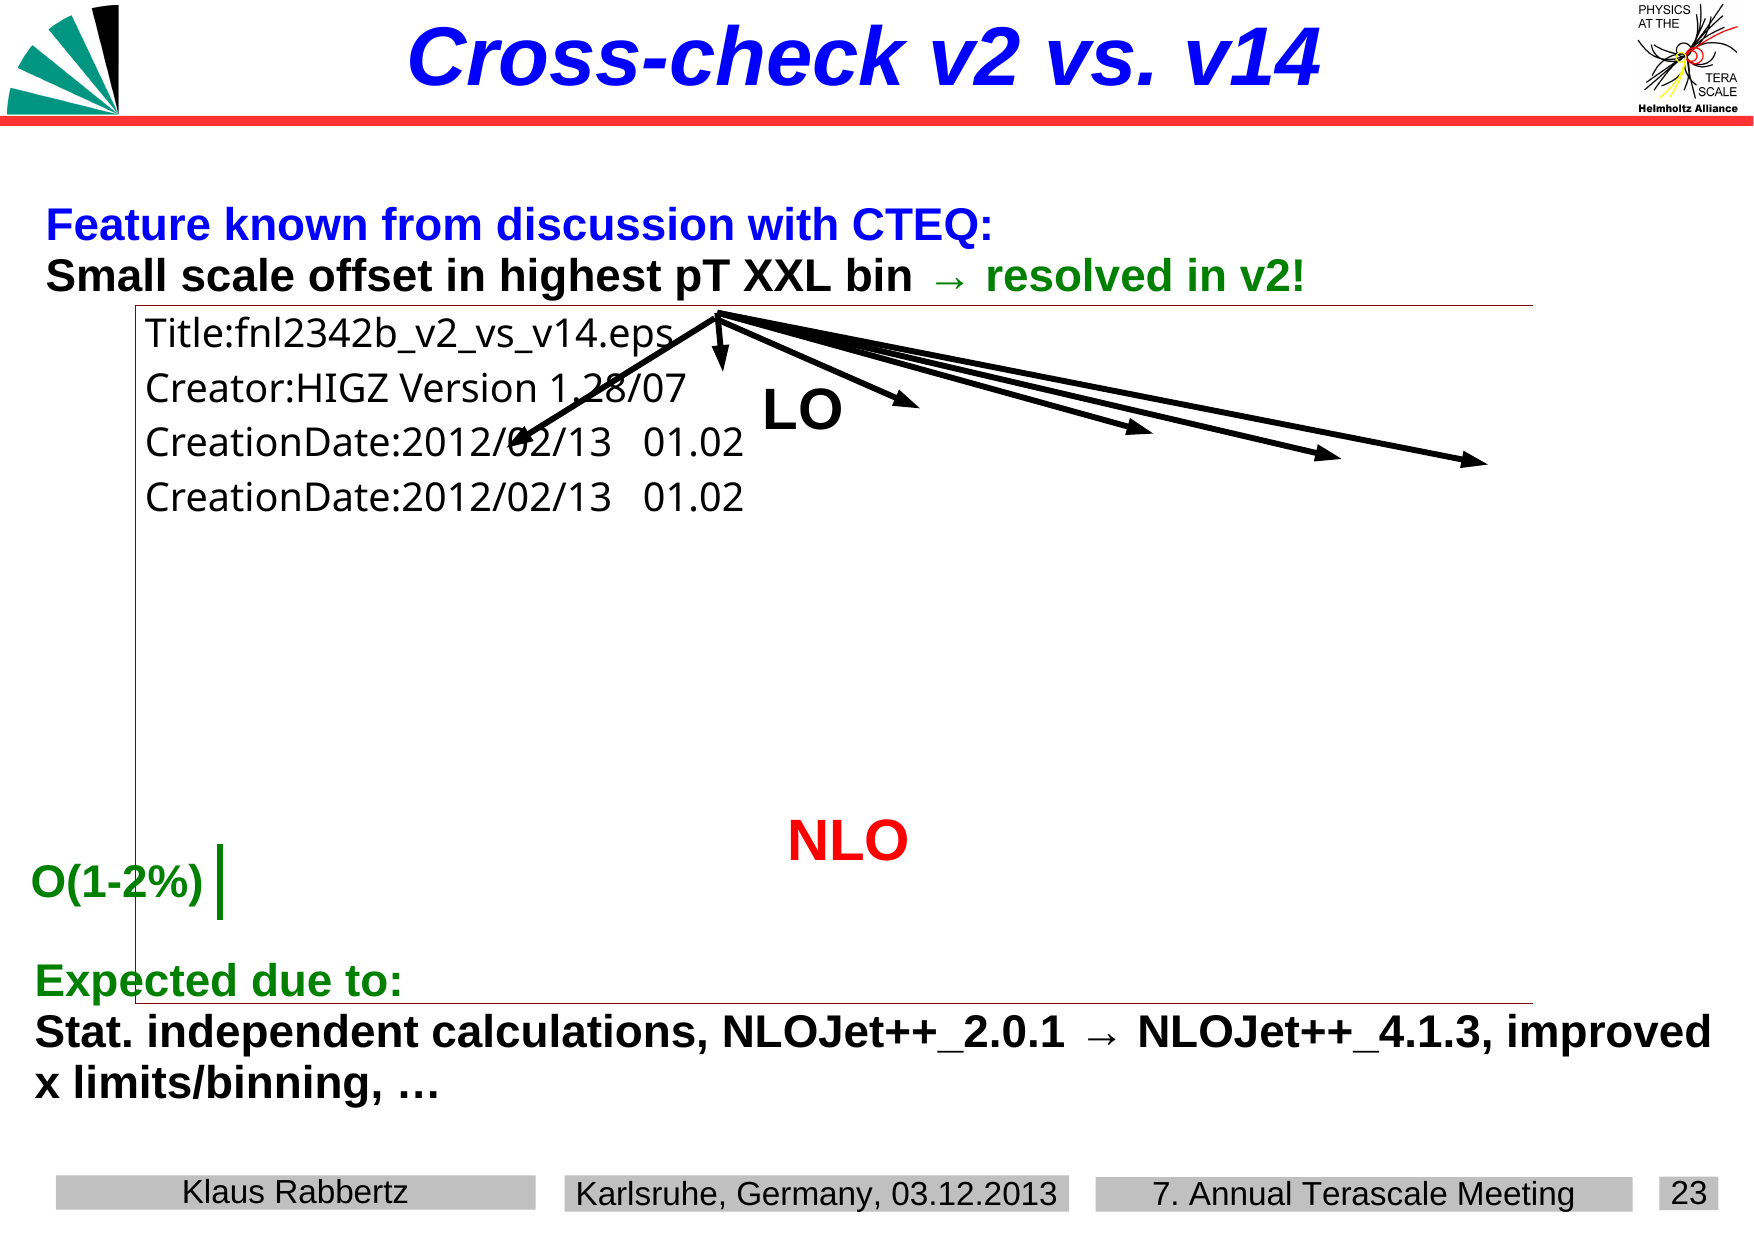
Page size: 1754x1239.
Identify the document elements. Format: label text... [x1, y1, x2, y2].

picture [1631, 1, 1745, 115]
picture [7, 5, 119, 116]
picture [132, 302, 1533, 948]
text_box Expected due to: Stat. independent calculations, NLOJet++_2.0.1 → NLOJet++_4.1.3, improved x limits/binning, … [22, 948, 1725, 1115]
title Cross-check v2 vs. v14 [123, 0, 1606, 114]
text_box Feature known from discussion with CTEQ: Small scale offset in highest pT XXL bin → resolved in v2! [33, 192, 1318, 308]
text_box O(1-2%) [18, 850, 215, 914]
text_box NLO [775, 801, 922, 879]
text_box LO [751, 370, 856, 448]
